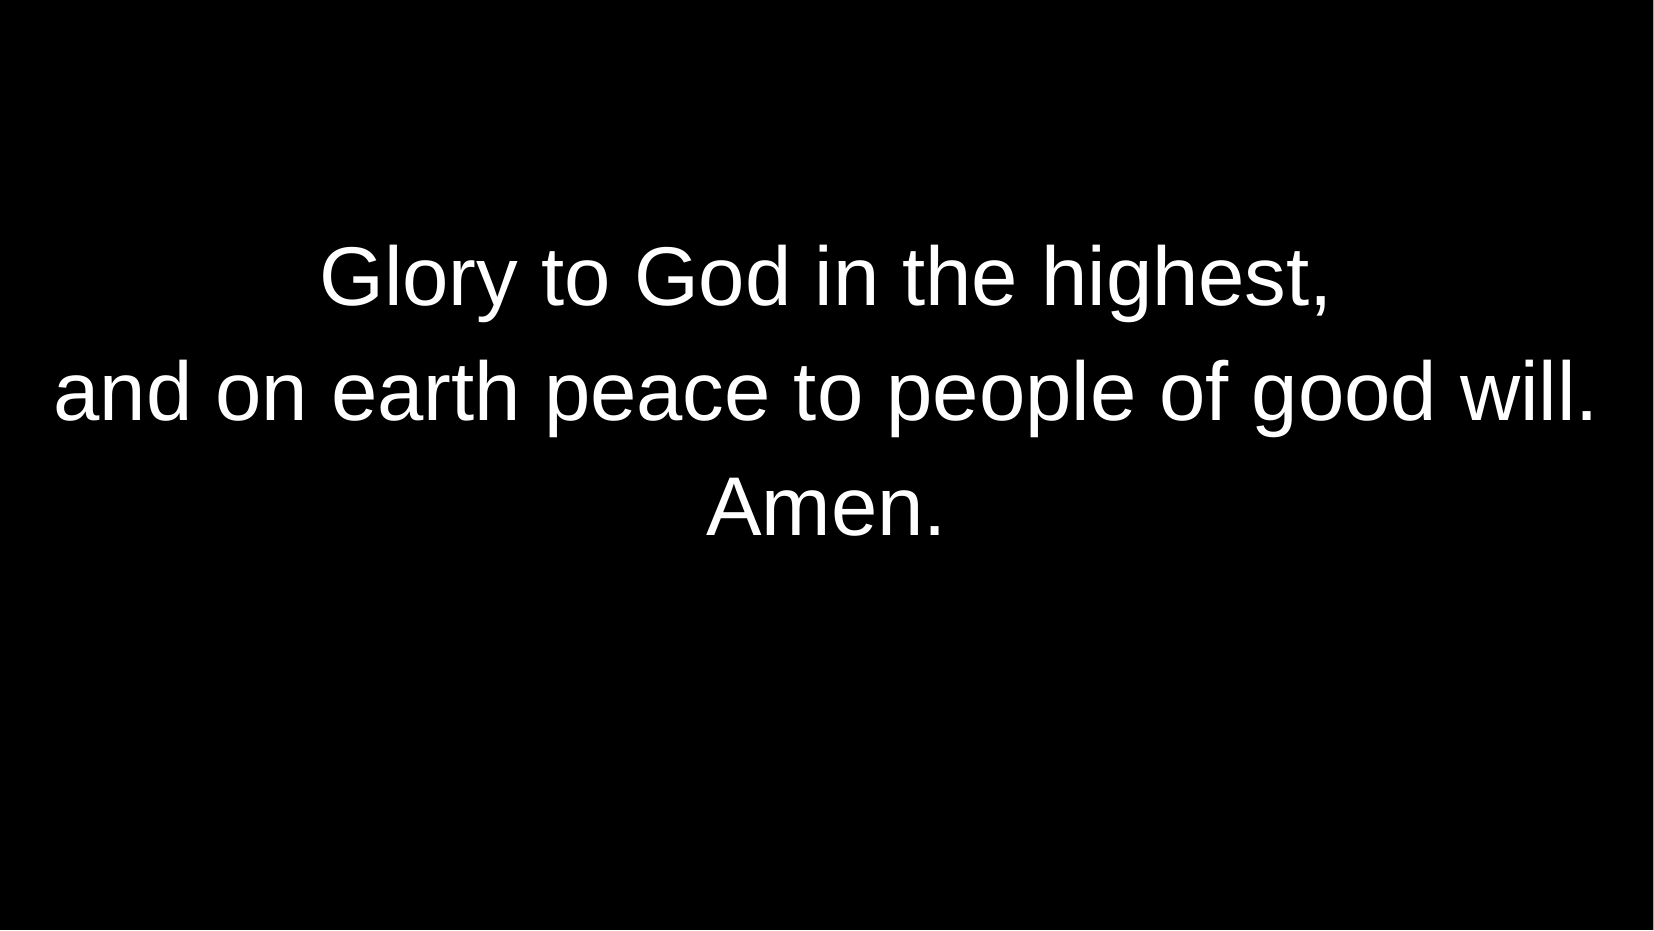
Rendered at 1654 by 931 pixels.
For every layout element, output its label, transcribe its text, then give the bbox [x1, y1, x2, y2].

list Glory to God in the highest, and on earth peace to people of good will. Amen. [0, 230, 1654, 931]
